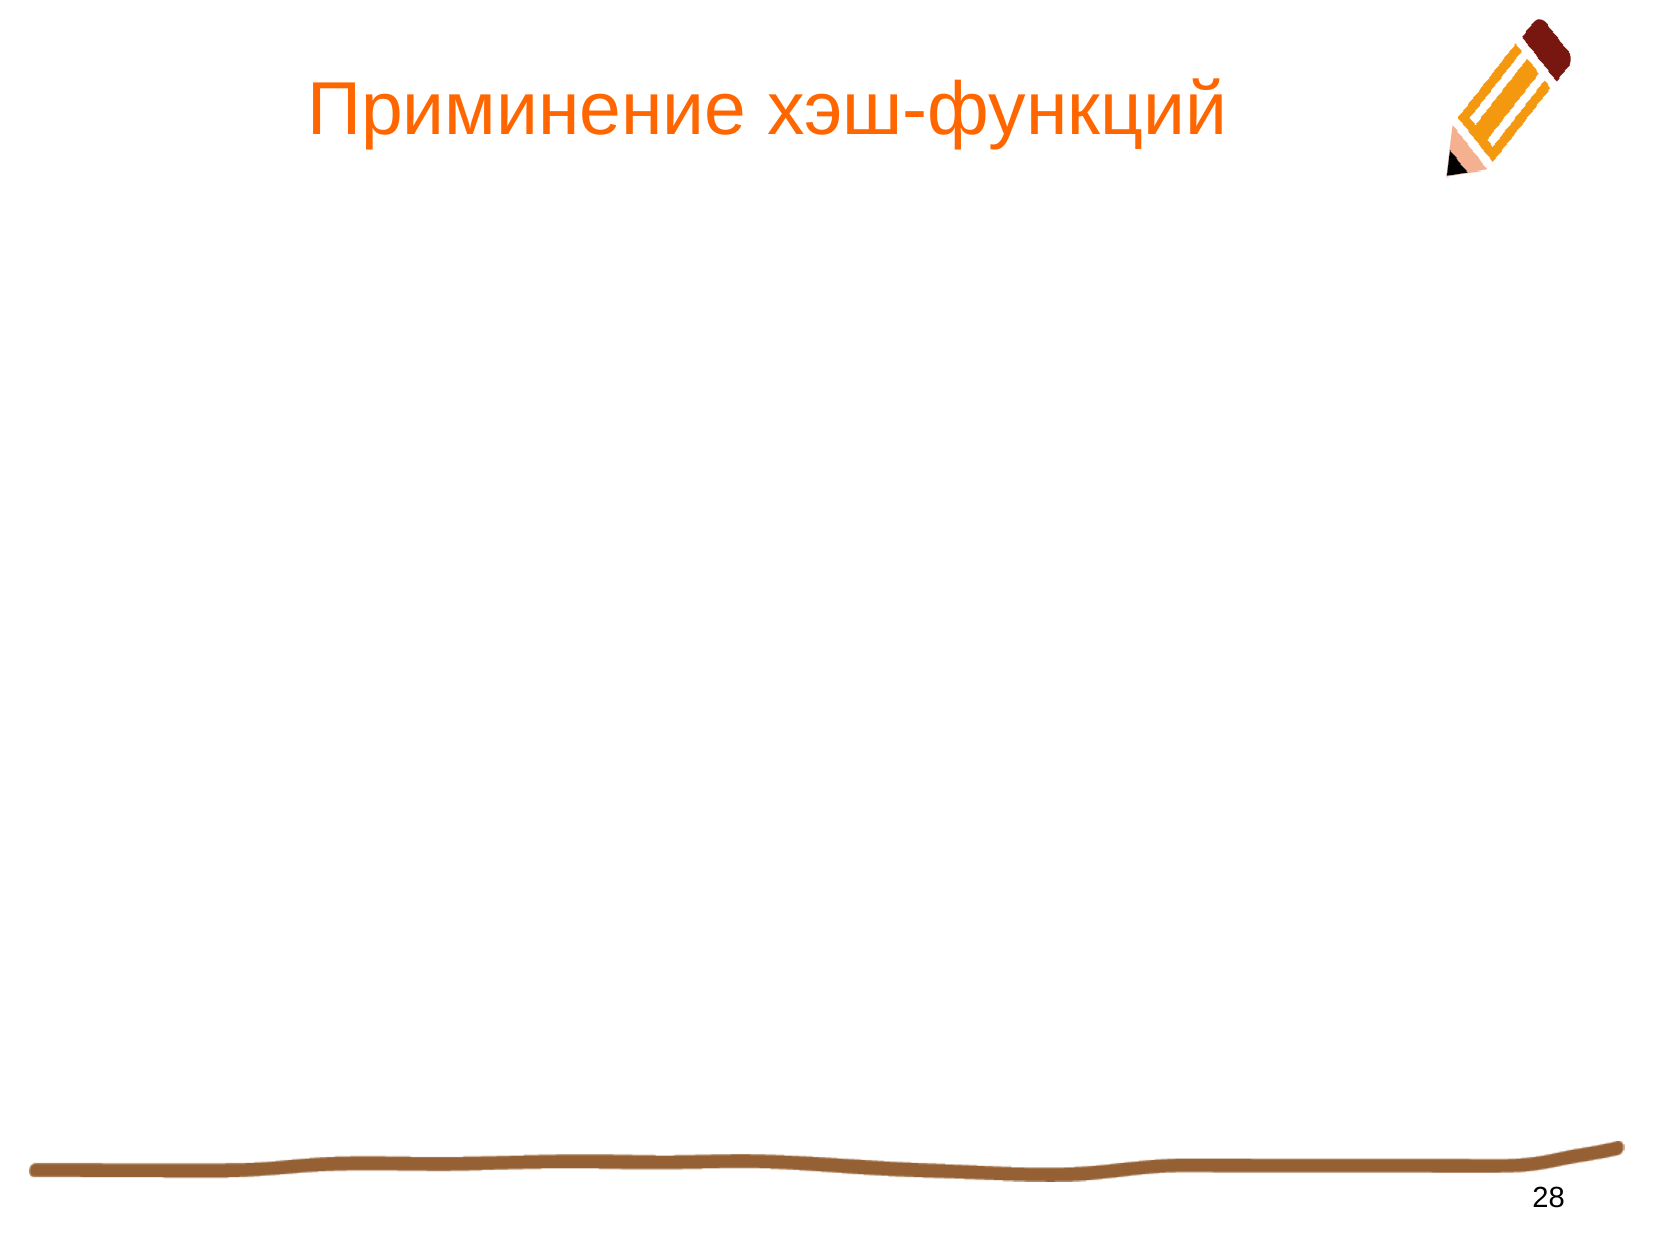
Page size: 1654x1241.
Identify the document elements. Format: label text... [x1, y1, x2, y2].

picture [1446, 19, 1571, 178]
title Приминение хэш-функций [88, 39, 1447, 178]
picture [29, 1141, 1625, 1182]
